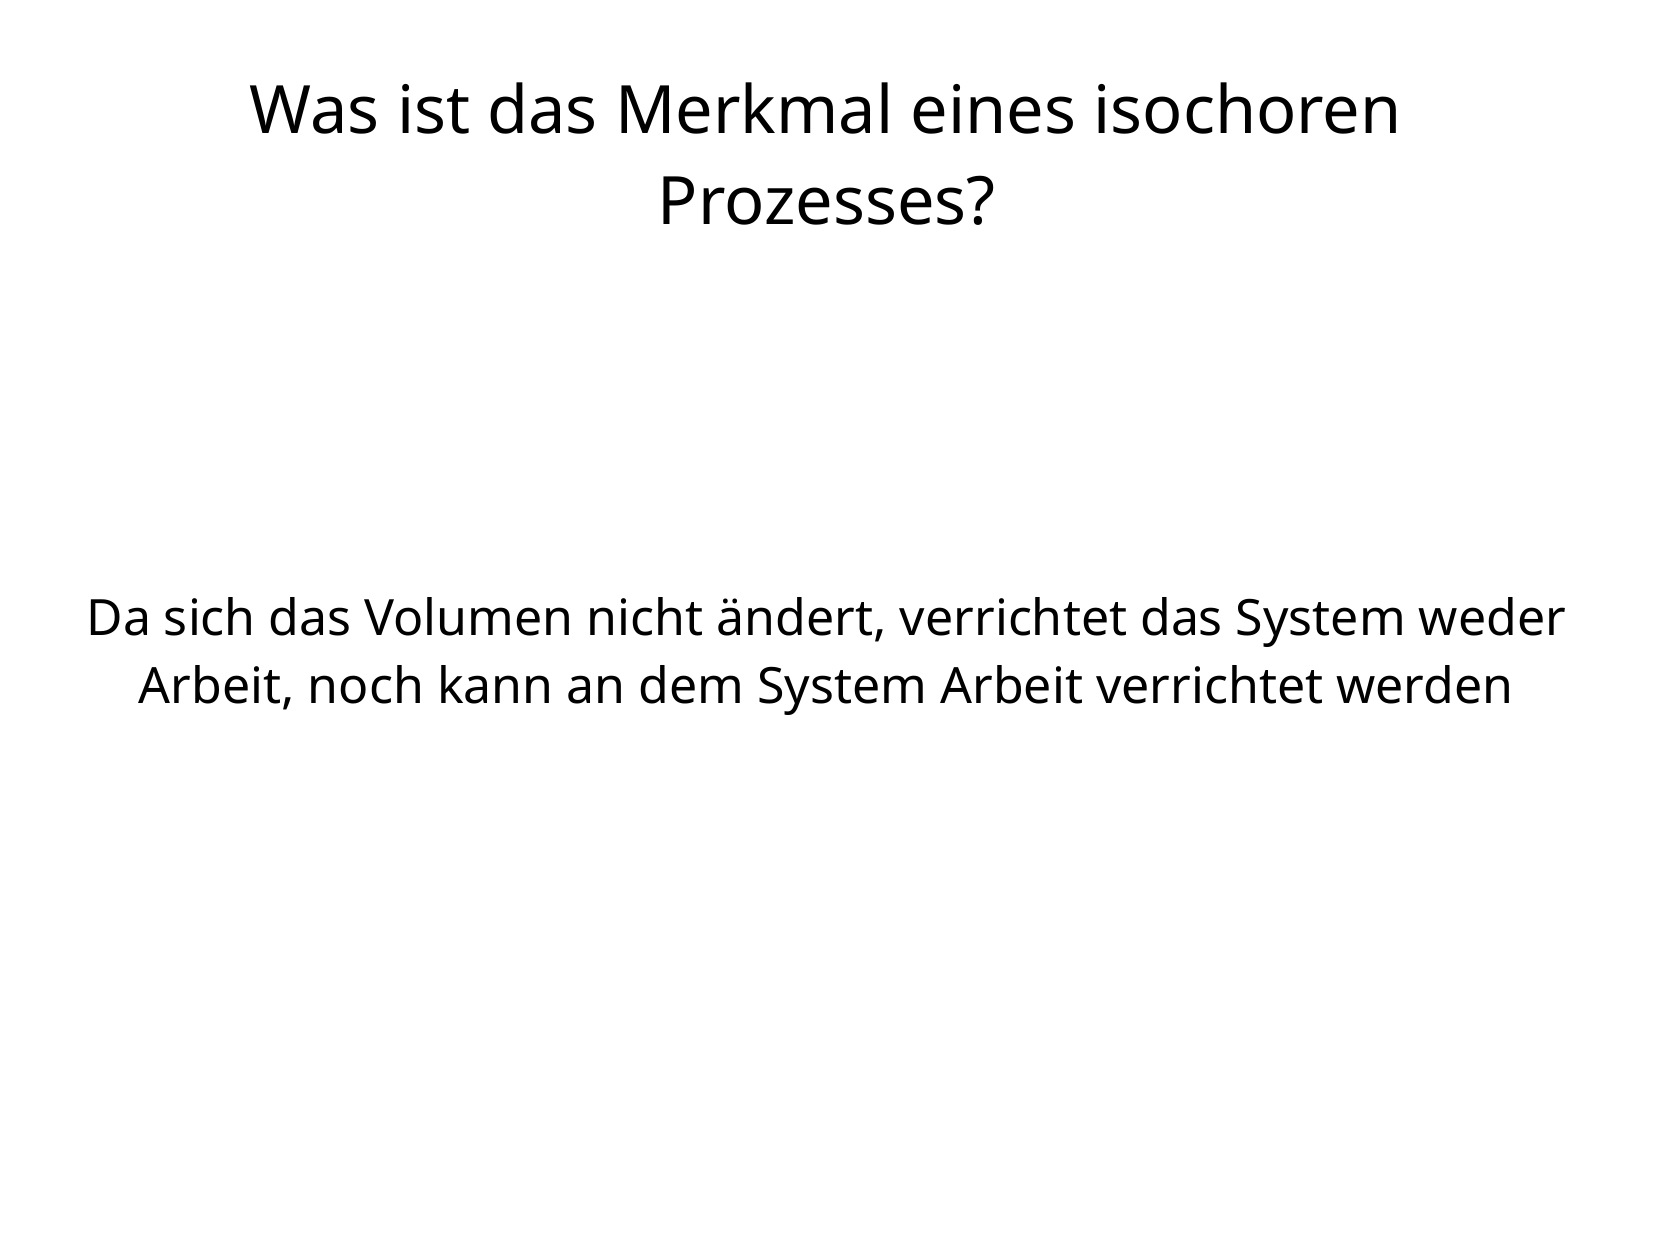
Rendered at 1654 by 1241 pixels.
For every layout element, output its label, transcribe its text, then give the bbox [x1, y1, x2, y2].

subtitle Da sich das Volumen nicht ändert, verrichtet das System weder Arbeit, noch kann an dem System Arbeit verrichtet werden [82, 290, 1571, 1010]
title Was ist das Merkmal eines isochoren Prozesses? [82, 49, 1571, 257]
